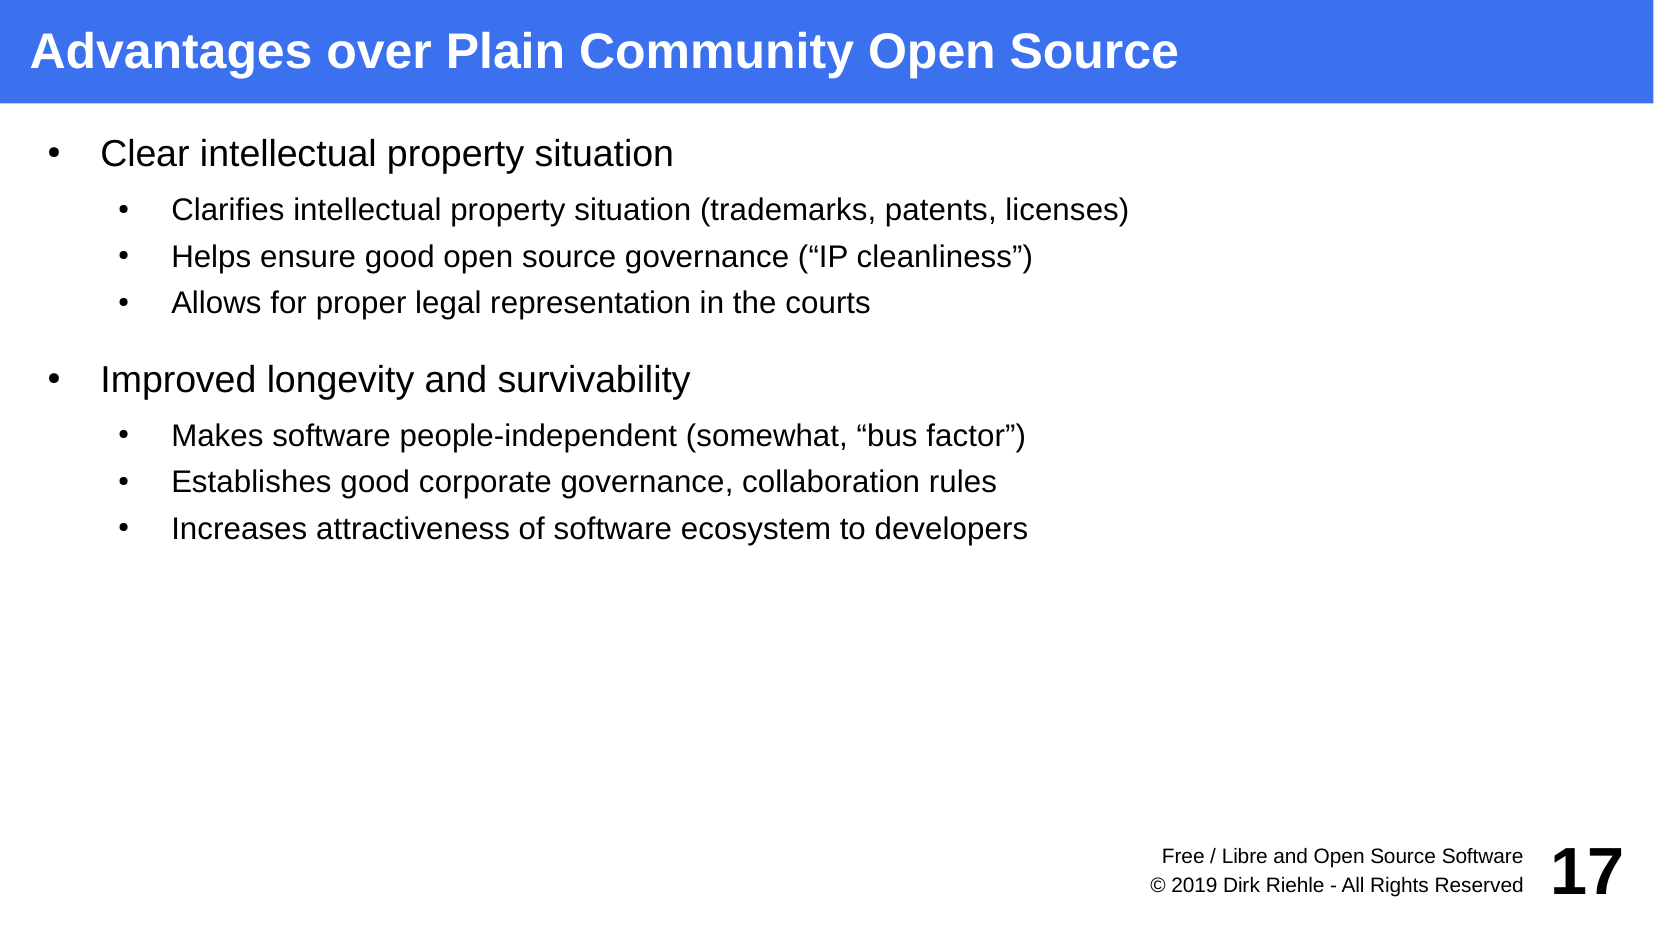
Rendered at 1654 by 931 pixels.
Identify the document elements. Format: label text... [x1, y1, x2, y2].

list Clear intellectual property situation Clarifies intellectual property situation (trademarks, patents, licenses) Helps ensure good open source governance (“IP cleanliness”) Allows for proper legal representation in the courts Improved longevity and survivability Makes software people-independent (somewhat, “bus factor”) Establishes good corporate governance, collaboration rules Increases attractiveness of software ecosystem to developers [29, 132, 1625, 813]
title Advantages over Plain Community Open Source [0, 0, 1654, 104]
